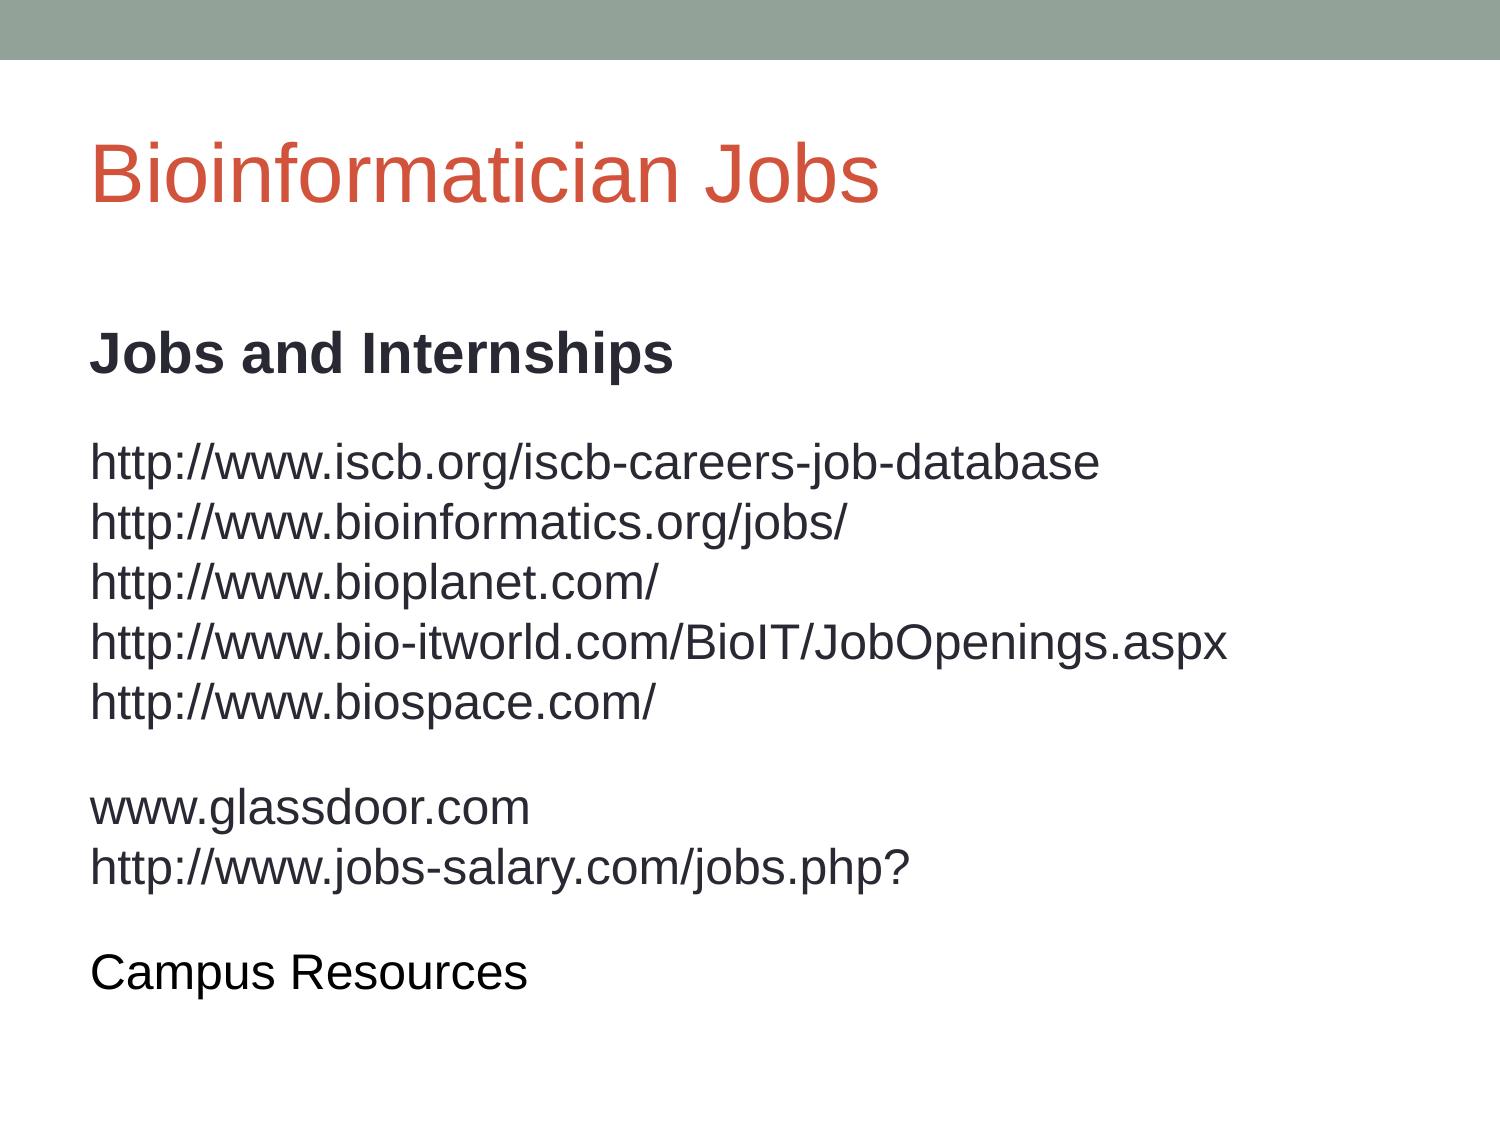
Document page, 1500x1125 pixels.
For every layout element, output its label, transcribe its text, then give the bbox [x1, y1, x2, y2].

text_box Bioinformatician Jobs [74, 87, 1425, 250]
text_box Jobs and Internships http://www.iscb.org/iscb-careers-job-database http://www.bioinformatics.org/jobs/ http://www.bioplanet.com/ http://www.bio-itworld.com/BioIT/JobOpenings.aspx http://www.biospace.com/ www.glassdoor.com http://www.jobs-salary.com/jobs.php? Campus Resources [74, 262, 1425, 1063]
